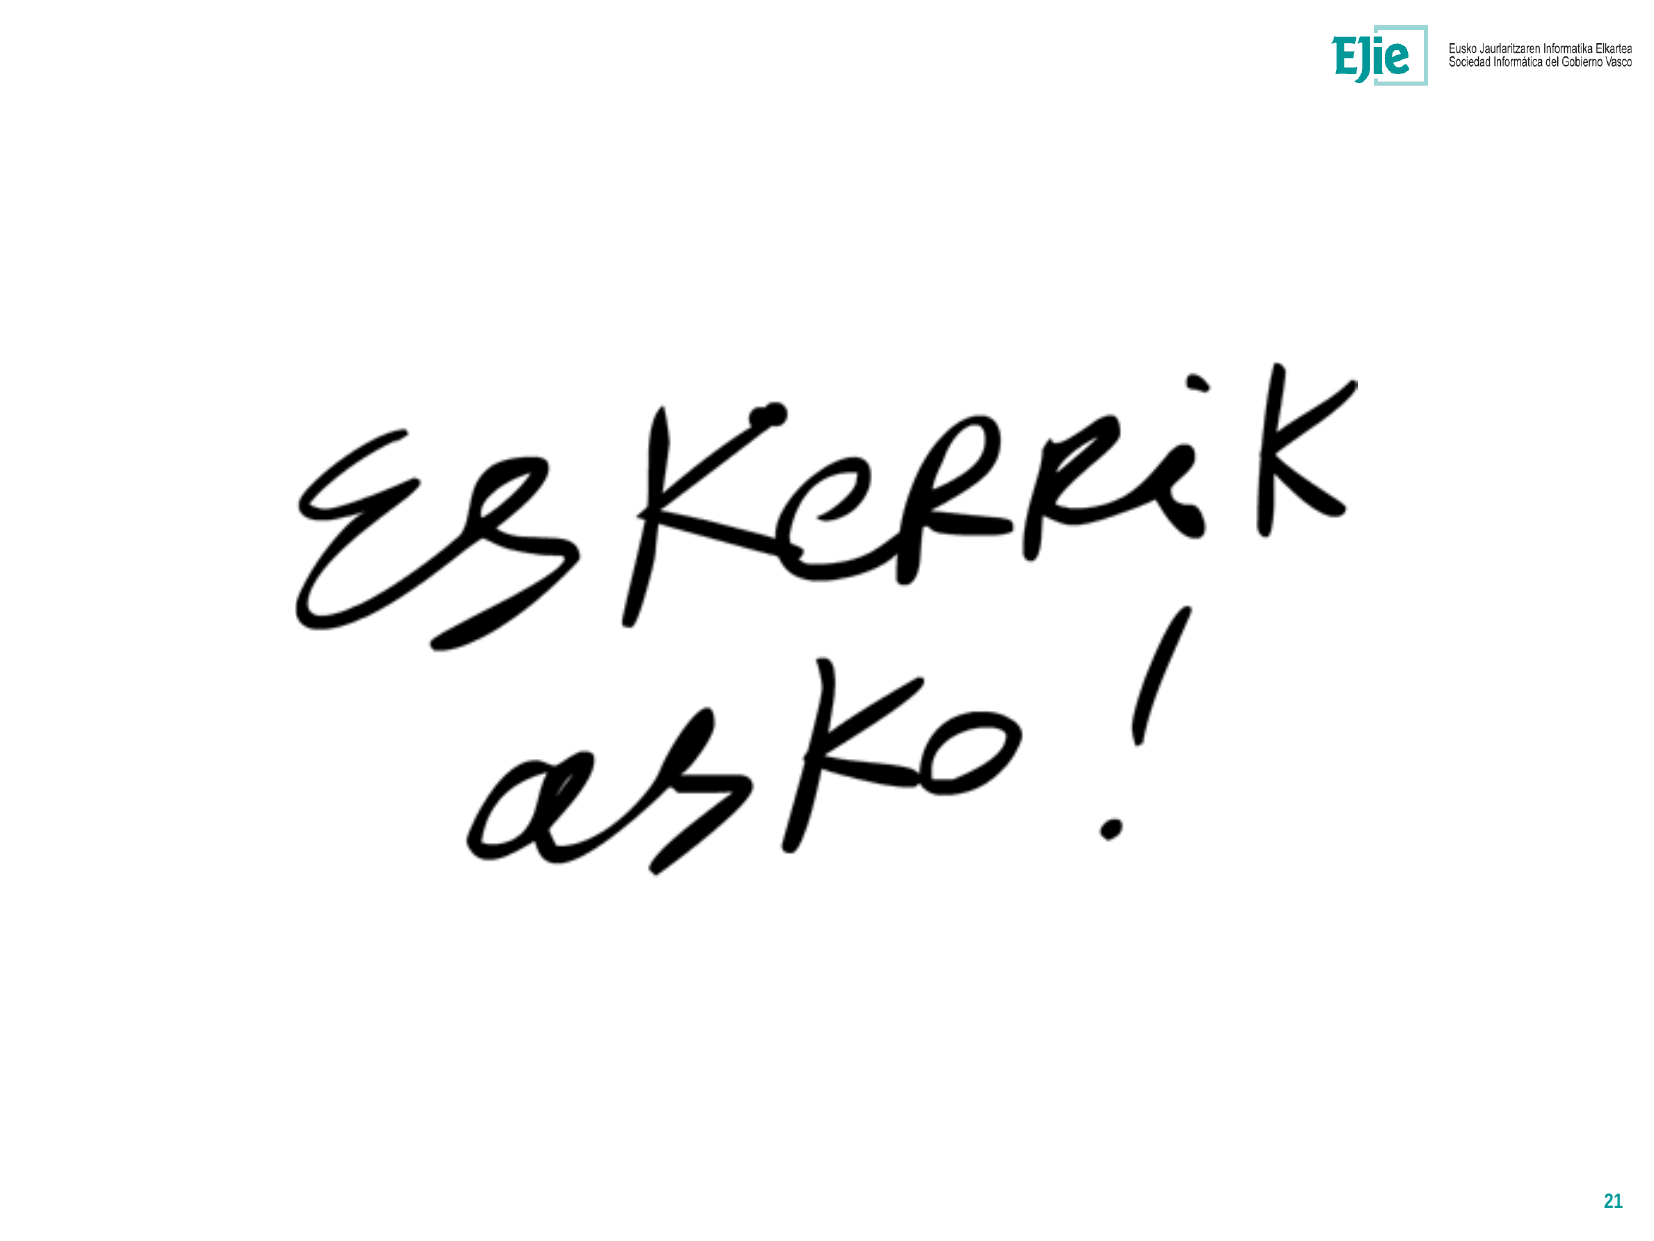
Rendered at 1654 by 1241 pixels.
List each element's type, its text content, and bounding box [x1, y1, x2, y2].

slide_number <número> [1583, 1166, 1644, 1233]
picture [295, 362, 1358, 878]
picture [1331, 24, 1632, 86]
